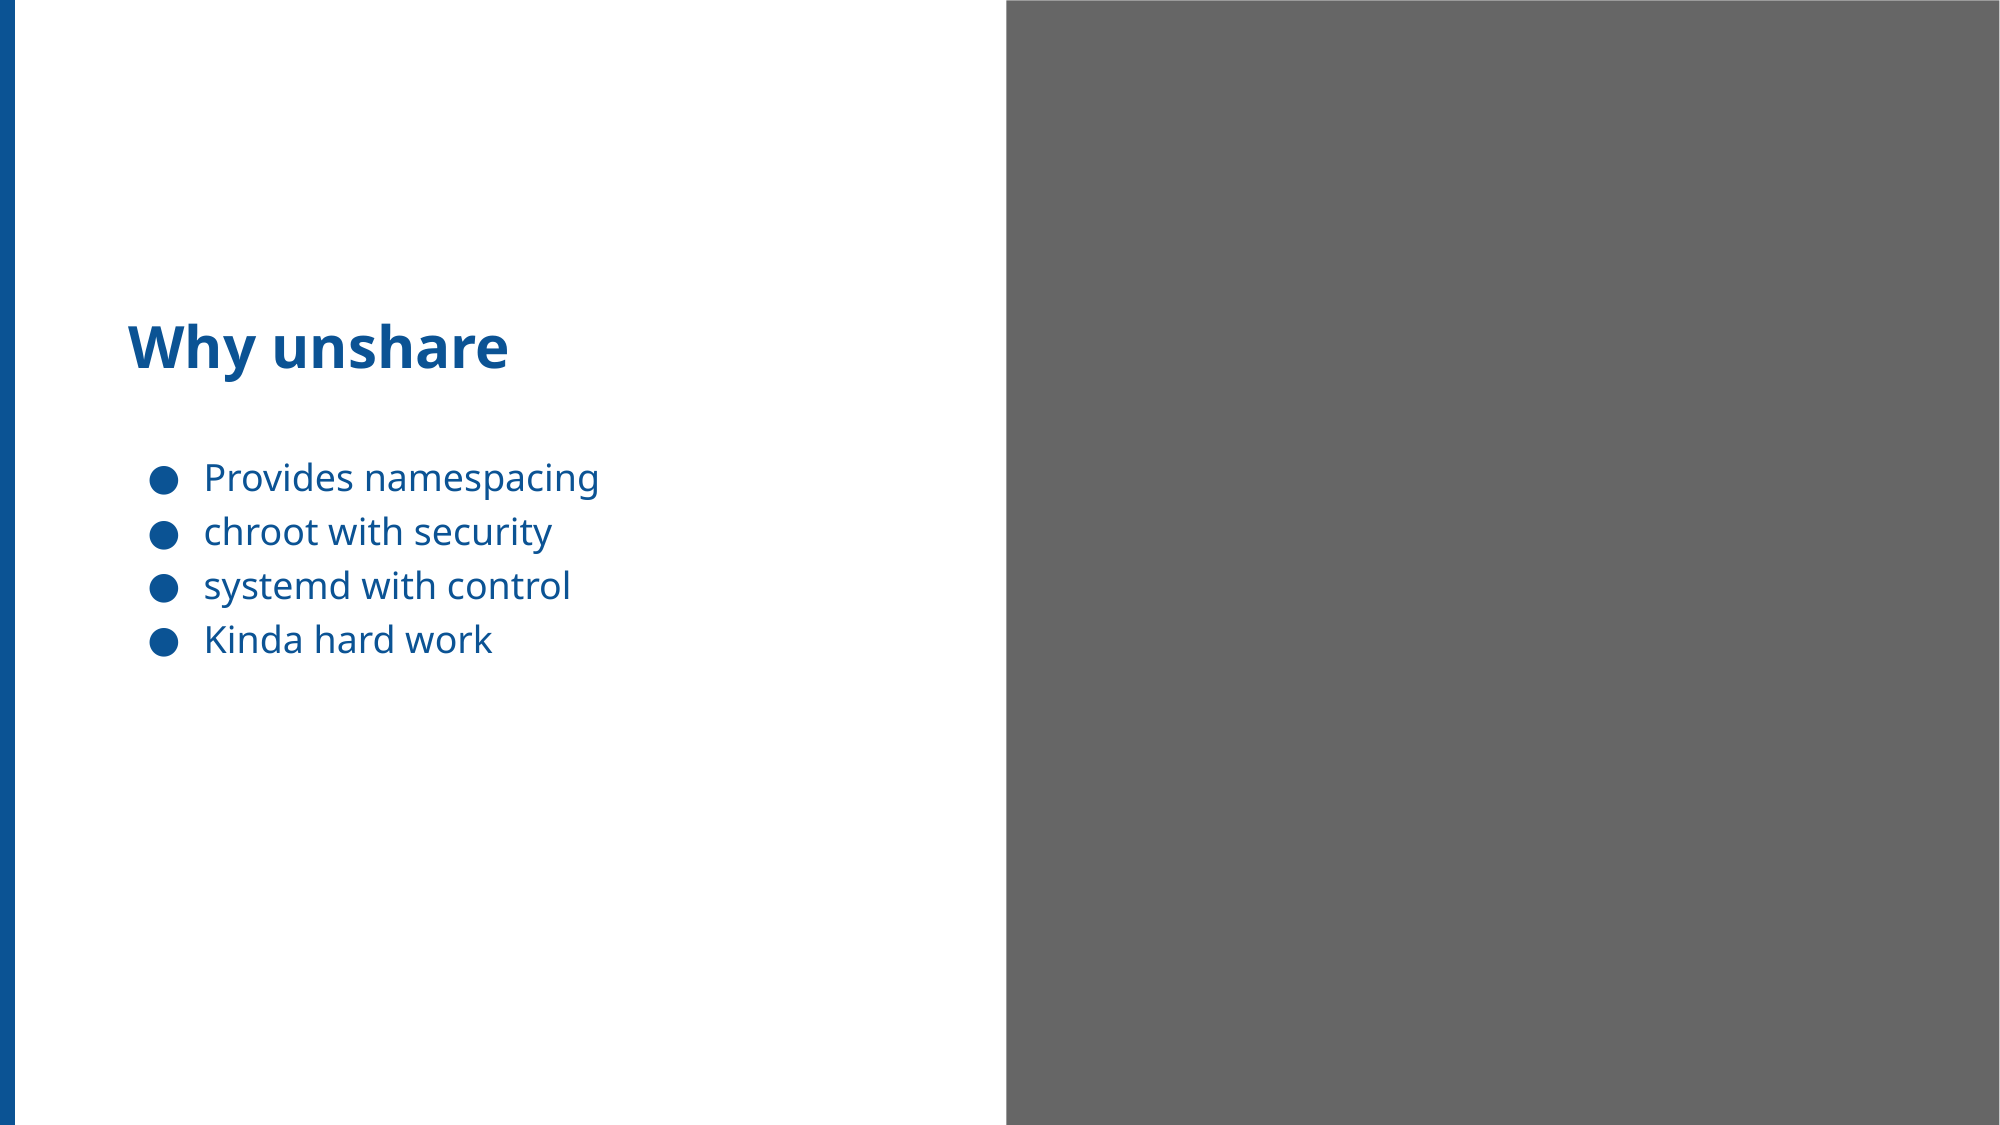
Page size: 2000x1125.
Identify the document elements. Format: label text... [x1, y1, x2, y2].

text_box Why unshare [113, 302, 802, 388]
text_box [1006, 0, 2000, 1125]
text_box Provides namespacing chroot with security systemd with control Kinda hard work [113, 437, 888, 901]
